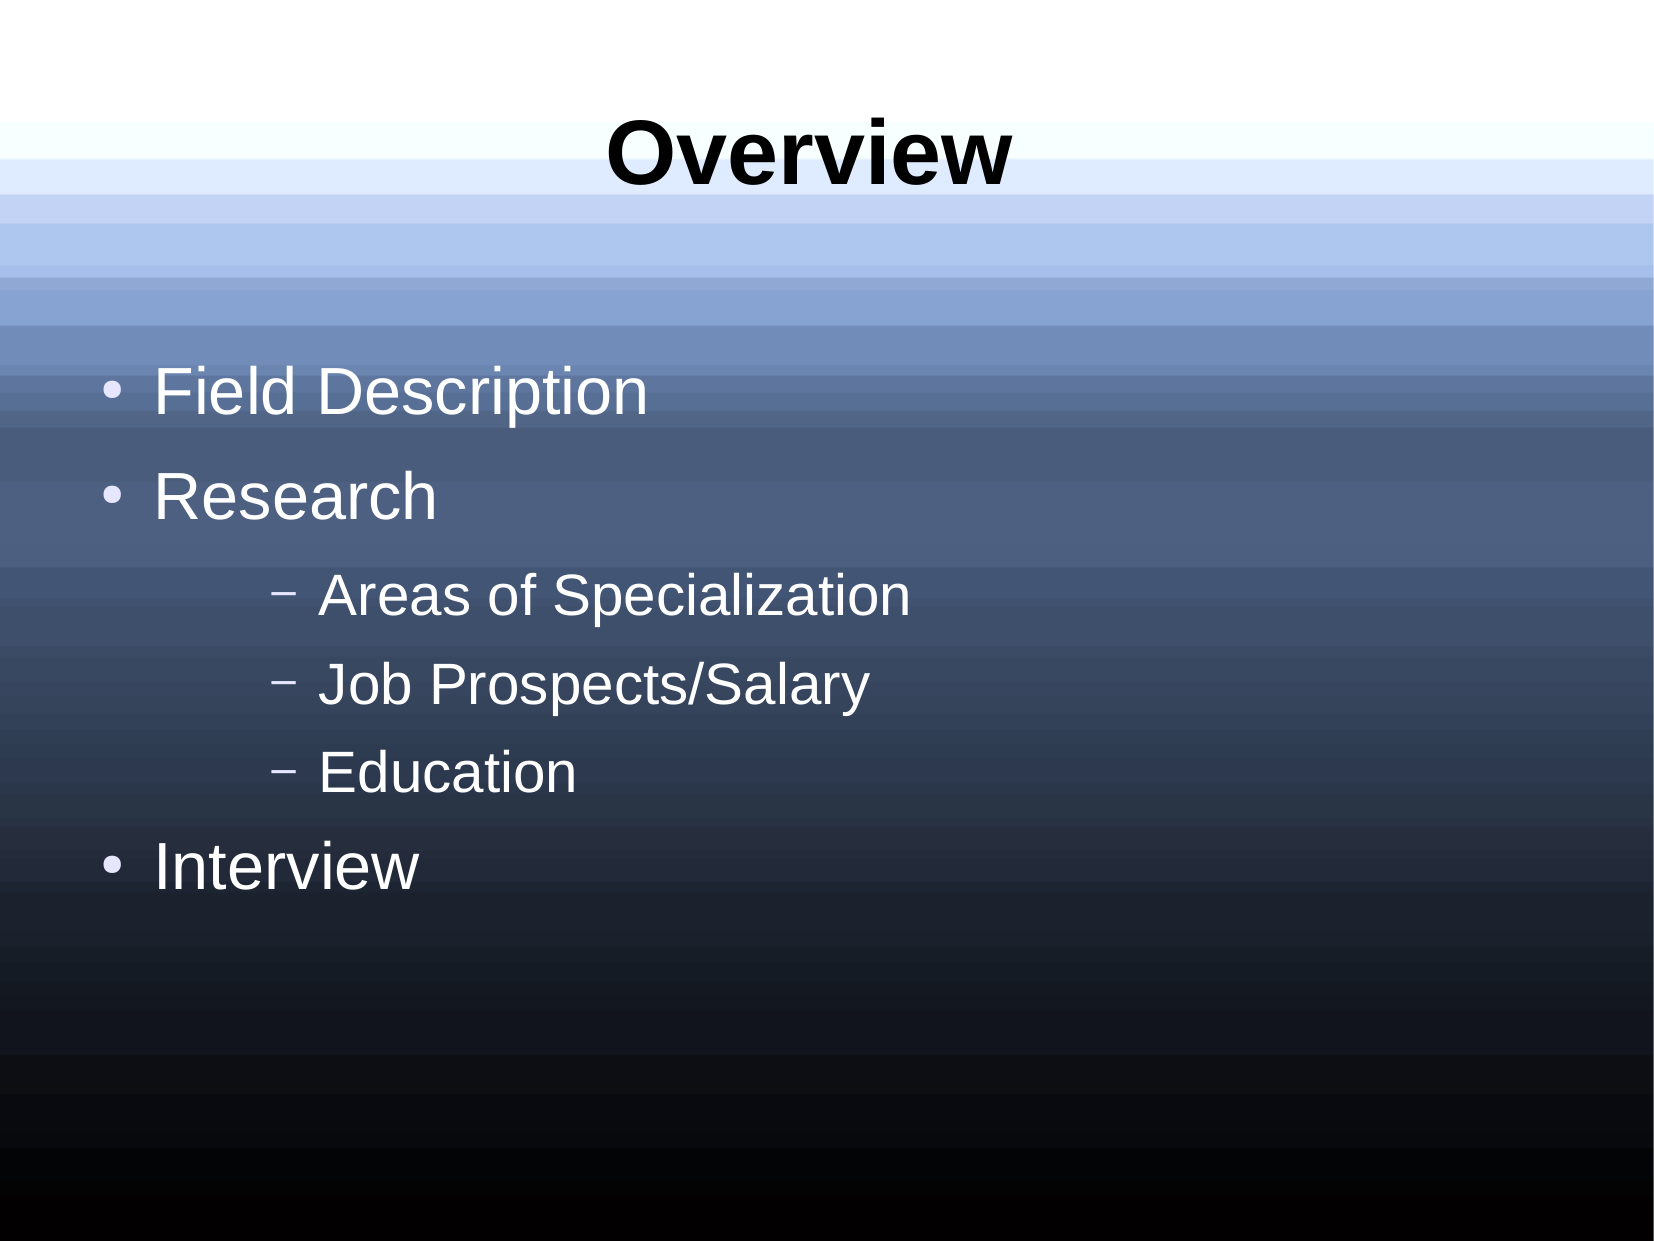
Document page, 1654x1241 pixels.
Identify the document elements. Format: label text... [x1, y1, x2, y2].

title Overview [82, 49, 1571, 257]
picture [0, 0, 1654, 1241]
list Field Description Research Areas of Specialization Job Prospects/Salary Education Interview [82, 354, 1571, 1109]
